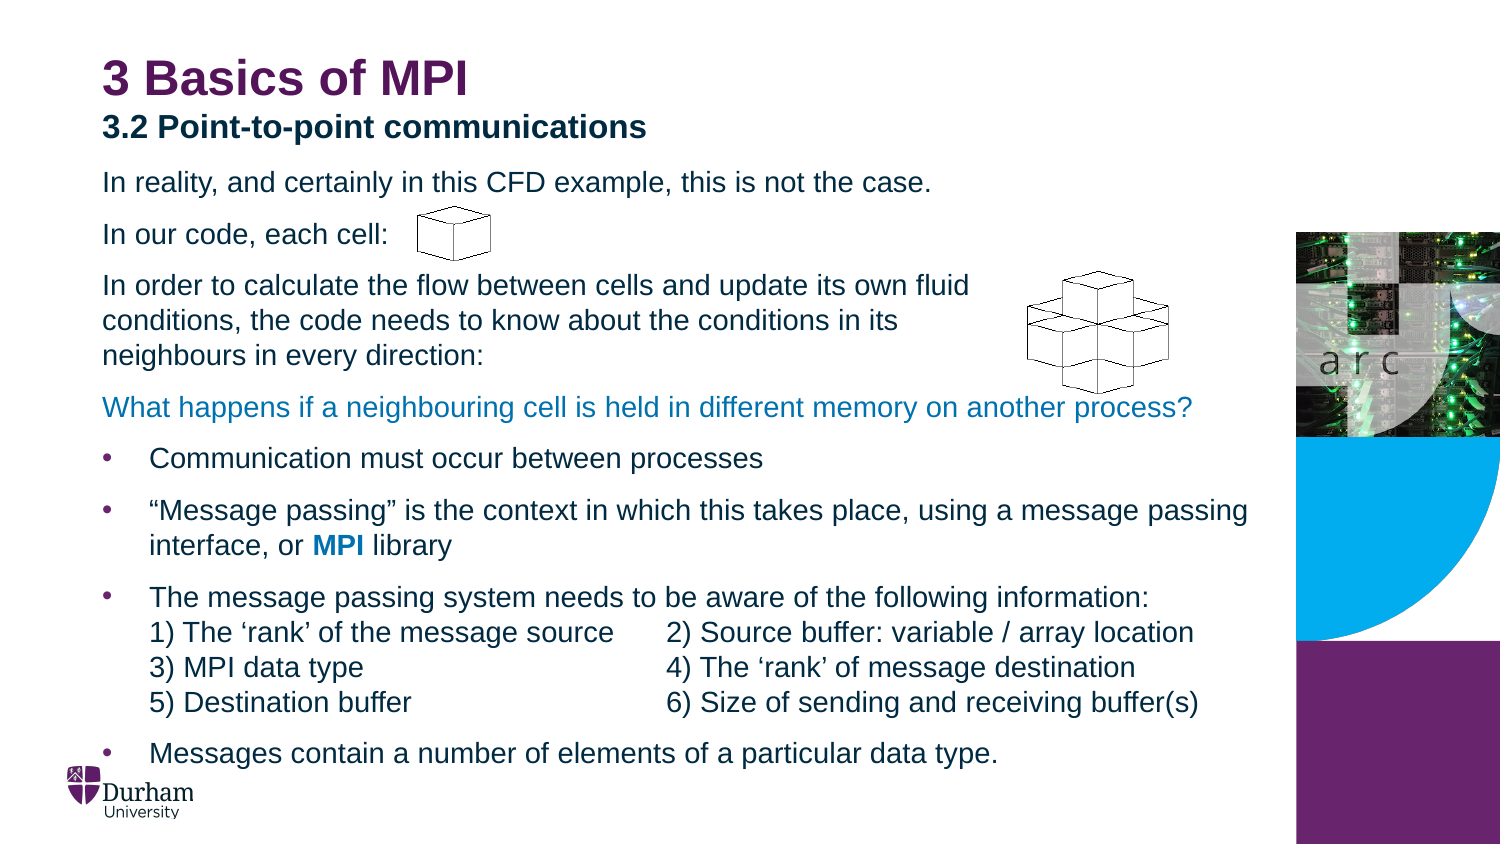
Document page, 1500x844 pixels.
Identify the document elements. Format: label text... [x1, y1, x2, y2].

picture [1332, 467, 1500, 640]
list In reality, and certainly in this CFD example, this is not the case. In our code, each cell: In order to calculate the flow between cells and update its own fluid conditions, the code needs to know about the conditions in its neighbours in every direction: What happens if a neighbouring cell is held in different memory on another process? Communication must occur between processes “Message passing” is the context in which this takes place, using a message passing interface, or MPI library The message passing system needs to be aware of the following information: 1) The ‘rank’ of the message source 2) Source buffer: variable / array location 3) MPI data type 4) The ‘rank’ of message destination 5) Destination buffer 6) Size of sending and receiving buffer(s) Messages contain a number of elements of a particular data type. [101, 163, 1258, 502]
title 3 Basics of MPI 3.2 Point-to-point communications [101, 45, 1399, 187]
picture [1296, 232, 1500, 436]
text_box [1296, 640, 1500, 844]
picture [67, 766, 193, 819]
picture [1027, 270, 1169, 394]
picture [417, 205, 491, 261]
